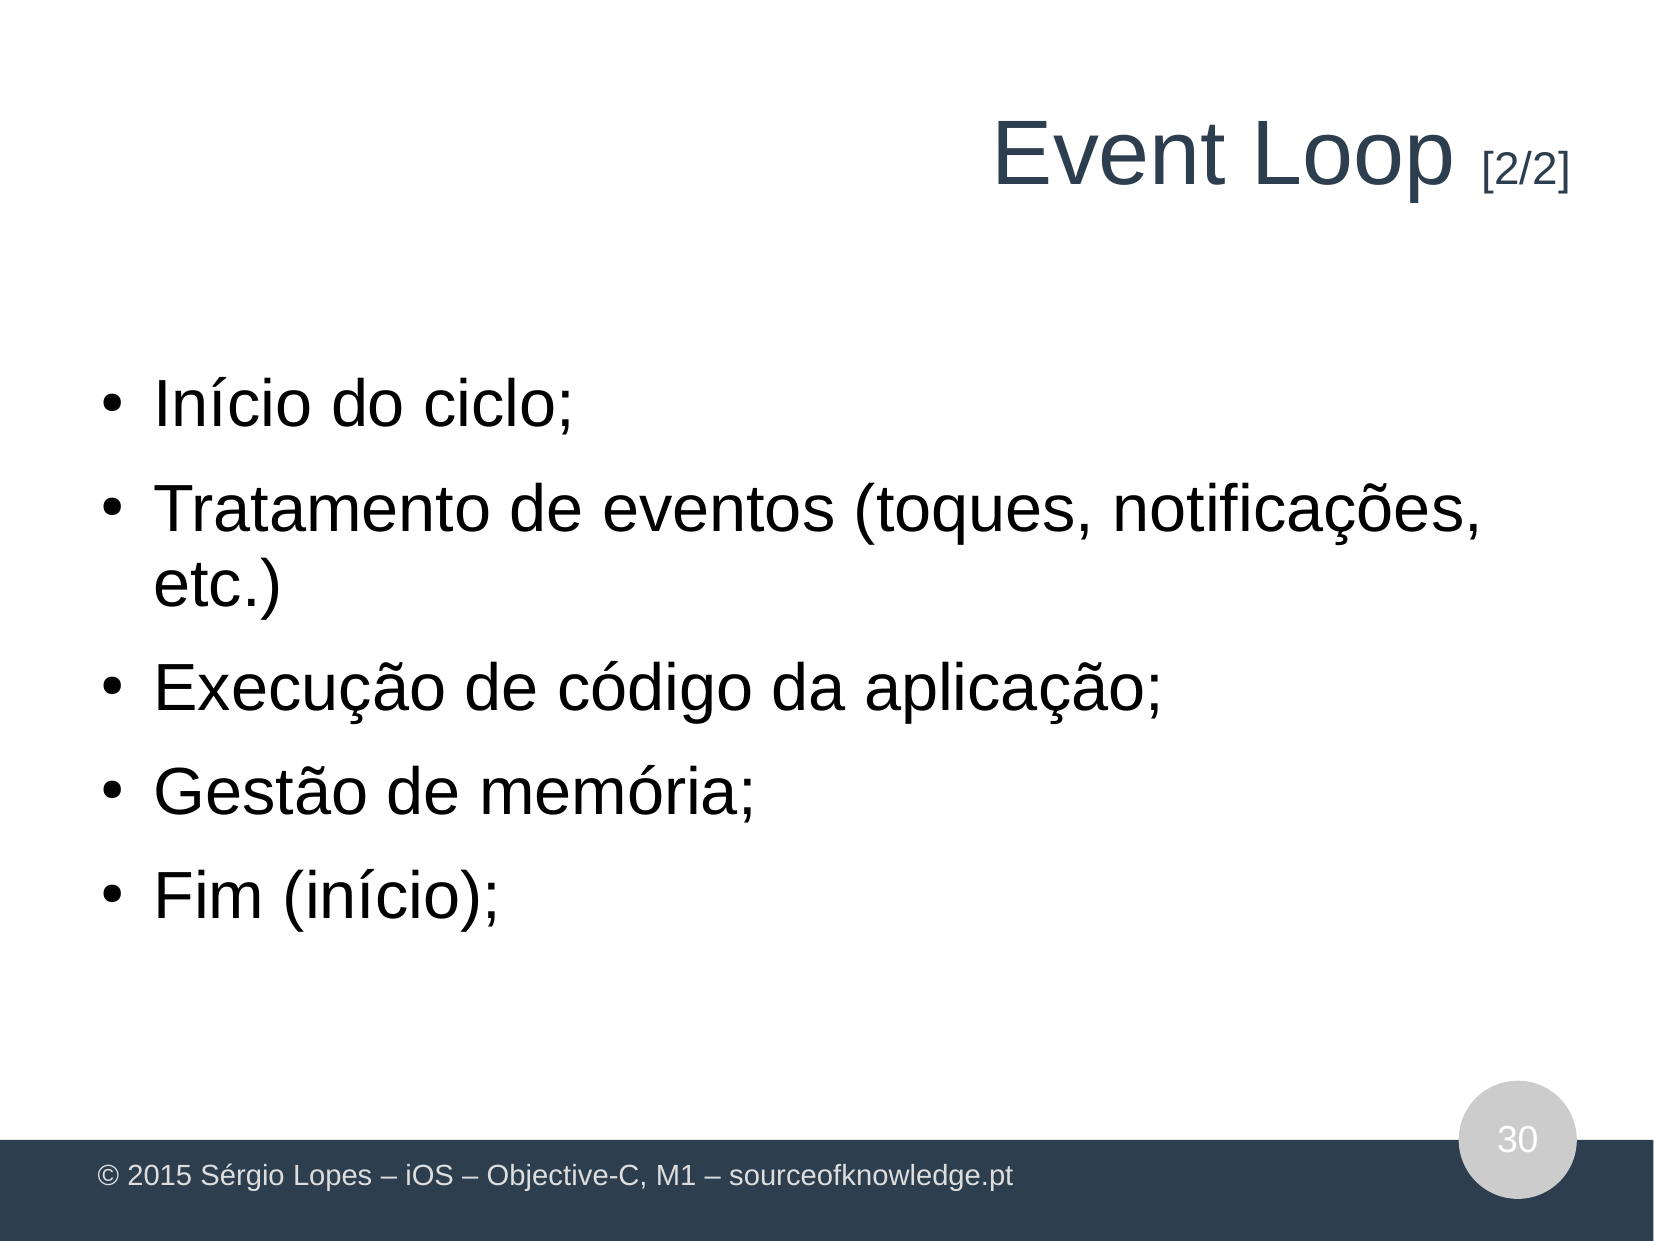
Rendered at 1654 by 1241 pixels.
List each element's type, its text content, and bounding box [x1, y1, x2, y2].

list Início do ciclo; Tratamento de eventos (toques, notificações, etc.) Execução de código da aplicação; Gestão de memória; Fim (início); [82, 290, 1571, 1010]
text_box [0, 1139, 1654, 1241]
text_box 30 [1458, 1080, 1577, 1199]
title Event Loop [2/2] [82, 49, 1571, 257]
text_box © 2015 Sérgio Lopes – iOS – Objective-C, M1 – sourceofknowledge.pt [82, 1151, 1026, 1199]
